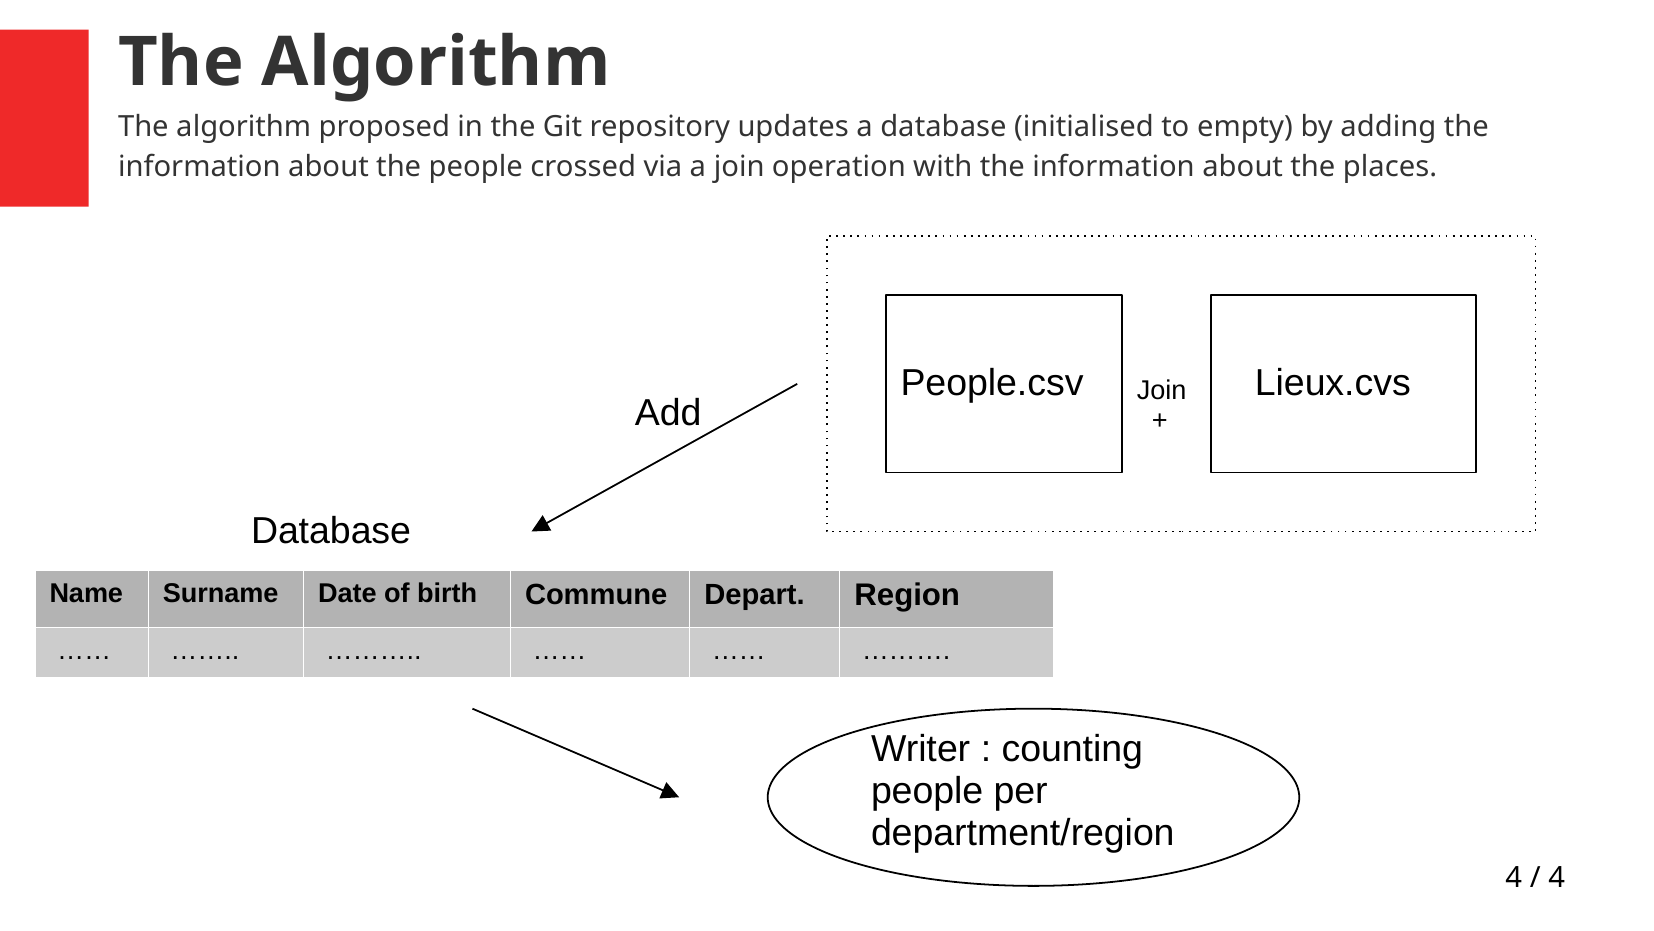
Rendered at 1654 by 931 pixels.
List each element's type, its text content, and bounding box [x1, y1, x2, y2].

table_header Commune [511, 571, 689, 627]
text_box Lieux.cvs [1240, 354, 1447, 454]
title The Algorithm The algorithm proposed in the Git repository updates a database (initialised to empty) by adding the information about the people crossed via a join operation with the information about the places. [118, 11, 1595, 225]
table_cell …… [690, 628, 839, 677]
text_box Join + [1123, 367, 1211, 443]
text_box People.csv [885, 354, 1123, 454]
table_cell …… [36, 628, 148, 677]
text_box Writer : counting people per department/region [856, 720, 1270, 931]
text_box Add [620, 383, 798, 441]
table_cell …….. [149, 628, 303, 677]
table_header Name [36, 571, 148, 627]
text_box Database [236, 501, 443, 570]
table_cell ……….. [304, 628, 510, 677]
table_header Date of birth [304, 571, 510, 627]
table_cell …… [511, 628, 689, 677]
table_cell ………. [840, 628, 1053, 677]
table_header Surname [149, 571, 303, 627]
table_header Region [840, 571, 1053, 627]
table_header Depart. [690, 571, 839, 627]
